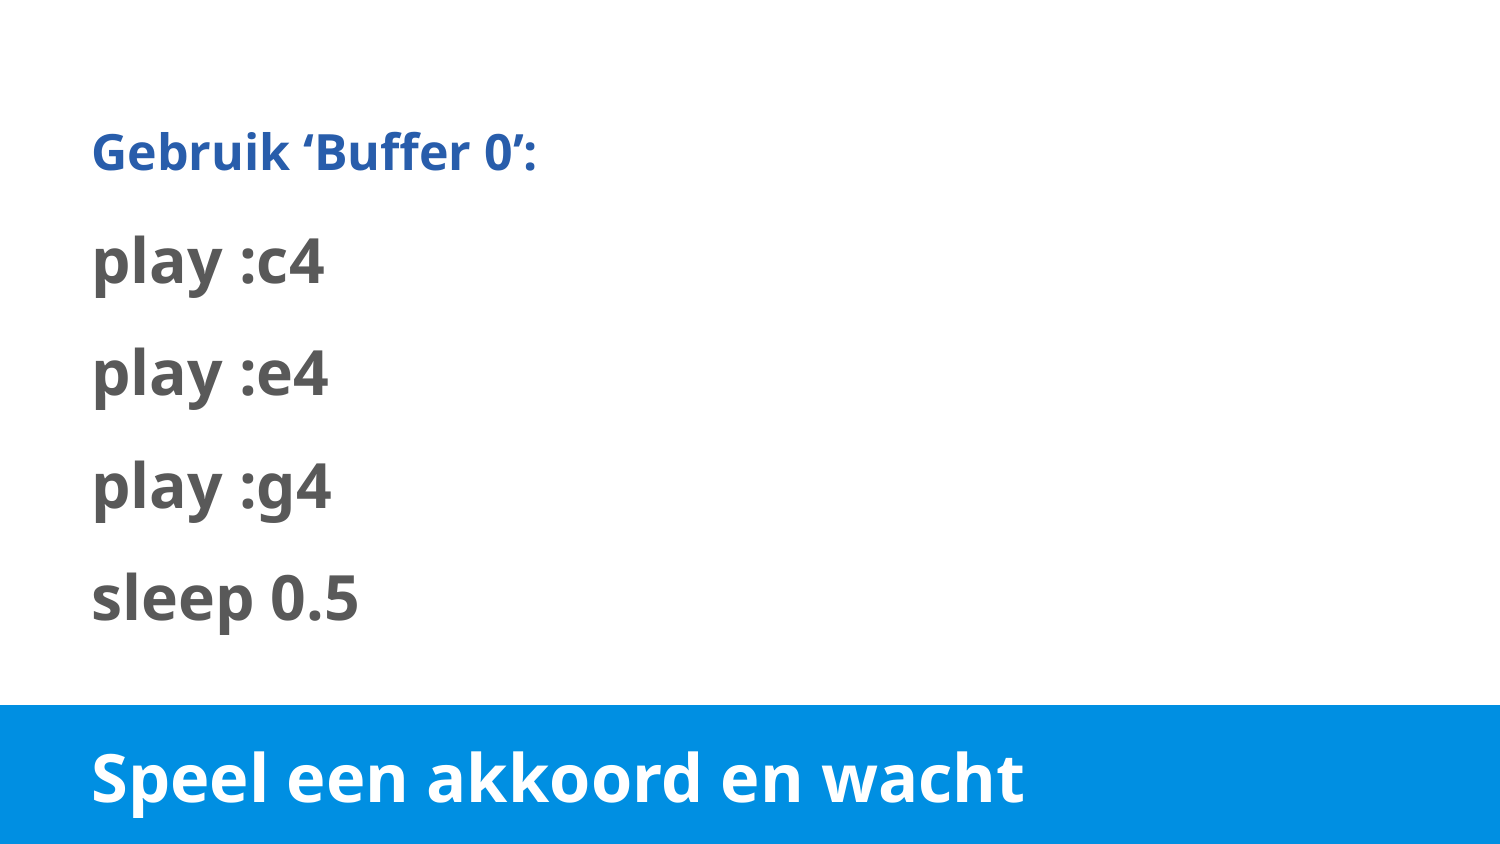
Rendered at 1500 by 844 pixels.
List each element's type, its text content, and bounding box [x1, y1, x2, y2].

subtitle Gebruik ‘Buffer 0’: [76, 75, 1438, 152]
title Speel een akkoord en wacht [76, 721, 1500, 828]
picture [0, 705, 1500, 844]
list play :c4 play :e4 play :g4 sleep 0.5 [76, 168, 1454, 500]
